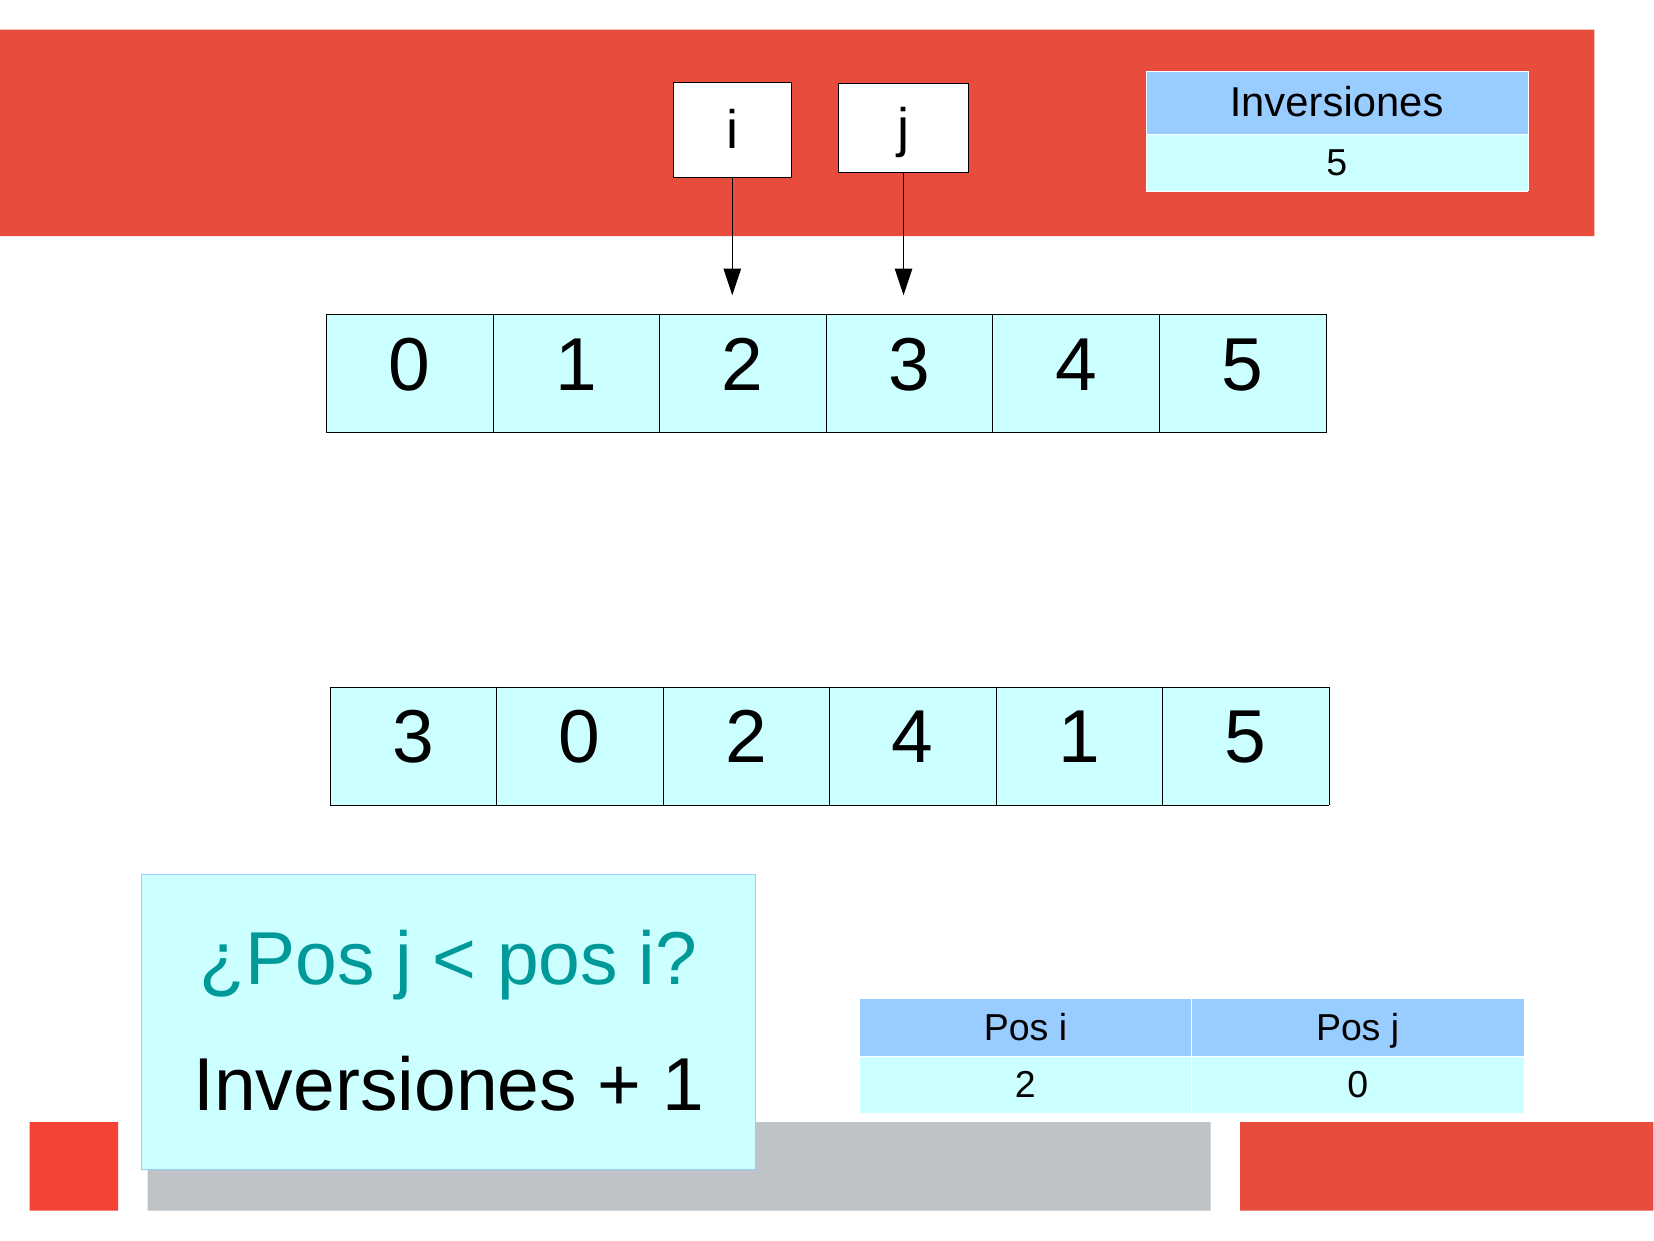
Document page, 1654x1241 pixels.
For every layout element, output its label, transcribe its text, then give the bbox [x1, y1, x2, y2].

table_cell 2 [860, 1057, 1191, 1113]
text_box ¿Pos j < pos i? Inversiones + 1 [141, 874, 756, 1170]
table_header 1 [997, 688, 1162, 805]
table_cell 0 [1192, 1057, 1524, 1113]
table_header 1 [494, 315, 659, 432]
table_header Inversiones [1147, 72, 1528, 134]
table_header 5 [1163, 688, 1329, 805]
table_header 5 [1160, 315, 1326, 432]
table_header 4 [993, 315, 1159, 432]
table_cell 5 [1147, 135, 1528, 191]
text_box j [838, 83, 969, 173]
table_header 2 [660, 315, 826, 432]
table_header Pos j [1192, 999, 1524, 1056]
table_header 0 [497, 688, 663, 805]
table_header Pos i [860, 999, 1191, 1056]
table_header 3 [827, 315, 992, 432]
text_box i [673, 82, 792, 178]
table_header 2 [664, 688, 829, 805]
table_header 0 [327, 315, 493, 432]
table_header 3 [331, 688, 496, 805]
table_header 4 [830, 688, 996, 805]
